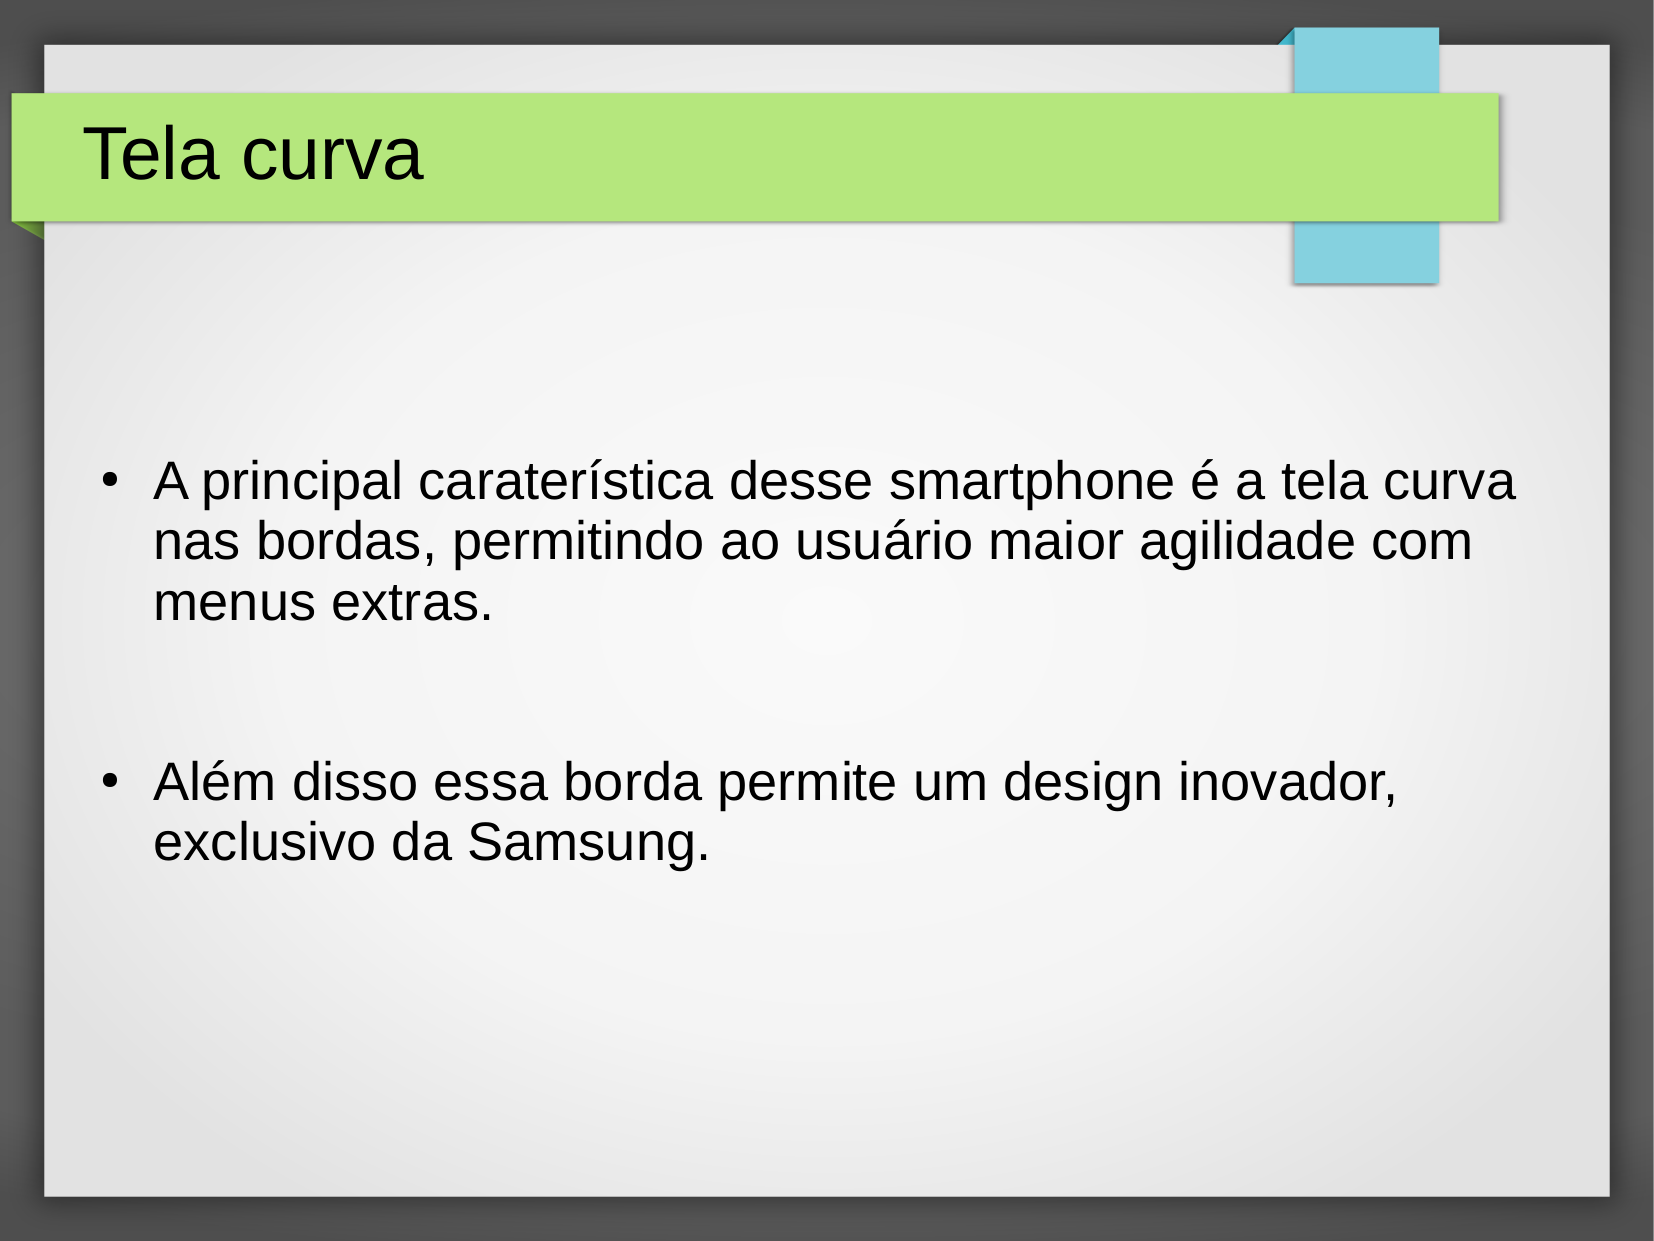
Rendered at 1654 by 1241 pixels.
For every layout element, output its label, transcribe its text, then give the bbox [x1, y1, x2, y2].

title Tela curva [82, 94, 1264, 213]
list A principal caraterística desse smartphone é a tela curva nas bordas, permitindo ao usuário maior agilidade com menus extras. Além disso essa borda permite um design inovador, exclusivo da Samsung. [82, 450, 1571, 1170]
picture [0, 0, 1654, 1241]
